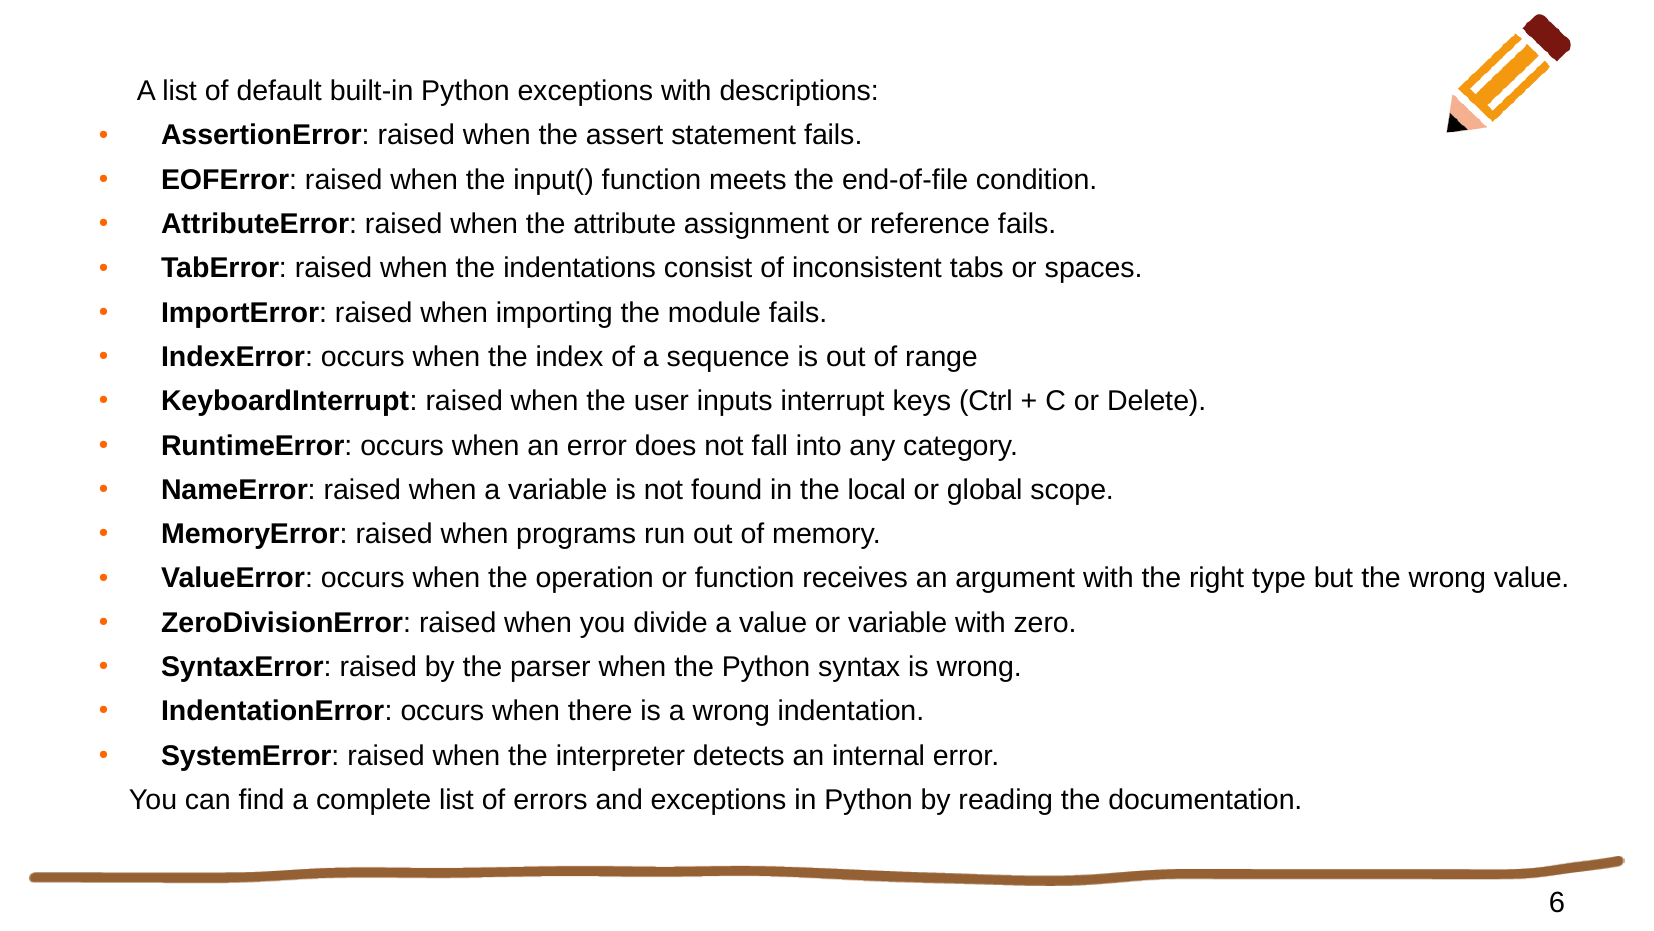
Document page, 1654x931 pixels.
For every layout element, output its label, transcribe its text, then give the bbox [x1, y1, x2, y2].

picture [1446, 14, 1571, 75]
picture [29, 856, 1625, 886]
list A list of default built-in Python exceptions with descriptions: AssertionError: raised when the assert statement fails. EOFError: raised when the input() function meets the end-of-file condition. AttributeError: raised when the attribute assignment or reference fails. TabError: raised when the indentations consist of inconsistent tabs or spaces. ImportError: raised when importing the module fails. IndexError: occurs when the index of a sequence is out of range KeyboardInterrupt: raised when the user inputs interrupt keys (Ctrl + C or Delete). RuntimeError: occurs when an error does not fall into any category. NameError: raised when a variable is not found in the local or global scope. MemoryError: raised when programs run out of memory. ValueError: occurs when the operation or function receives an argument with the right type but the wrong value. ZeroDivisionError: raised when you divide a value or variable with zero. SyntaxError: raised by the parser when the Python syntax is wrong. IndentationError: occurs when there is a wrong indentation. SystemError: raised when the interpreter detects an internal error. You can find a complete list of errors and exceptions in Python by reading the documentation. [88, 75, 1576, 863]
